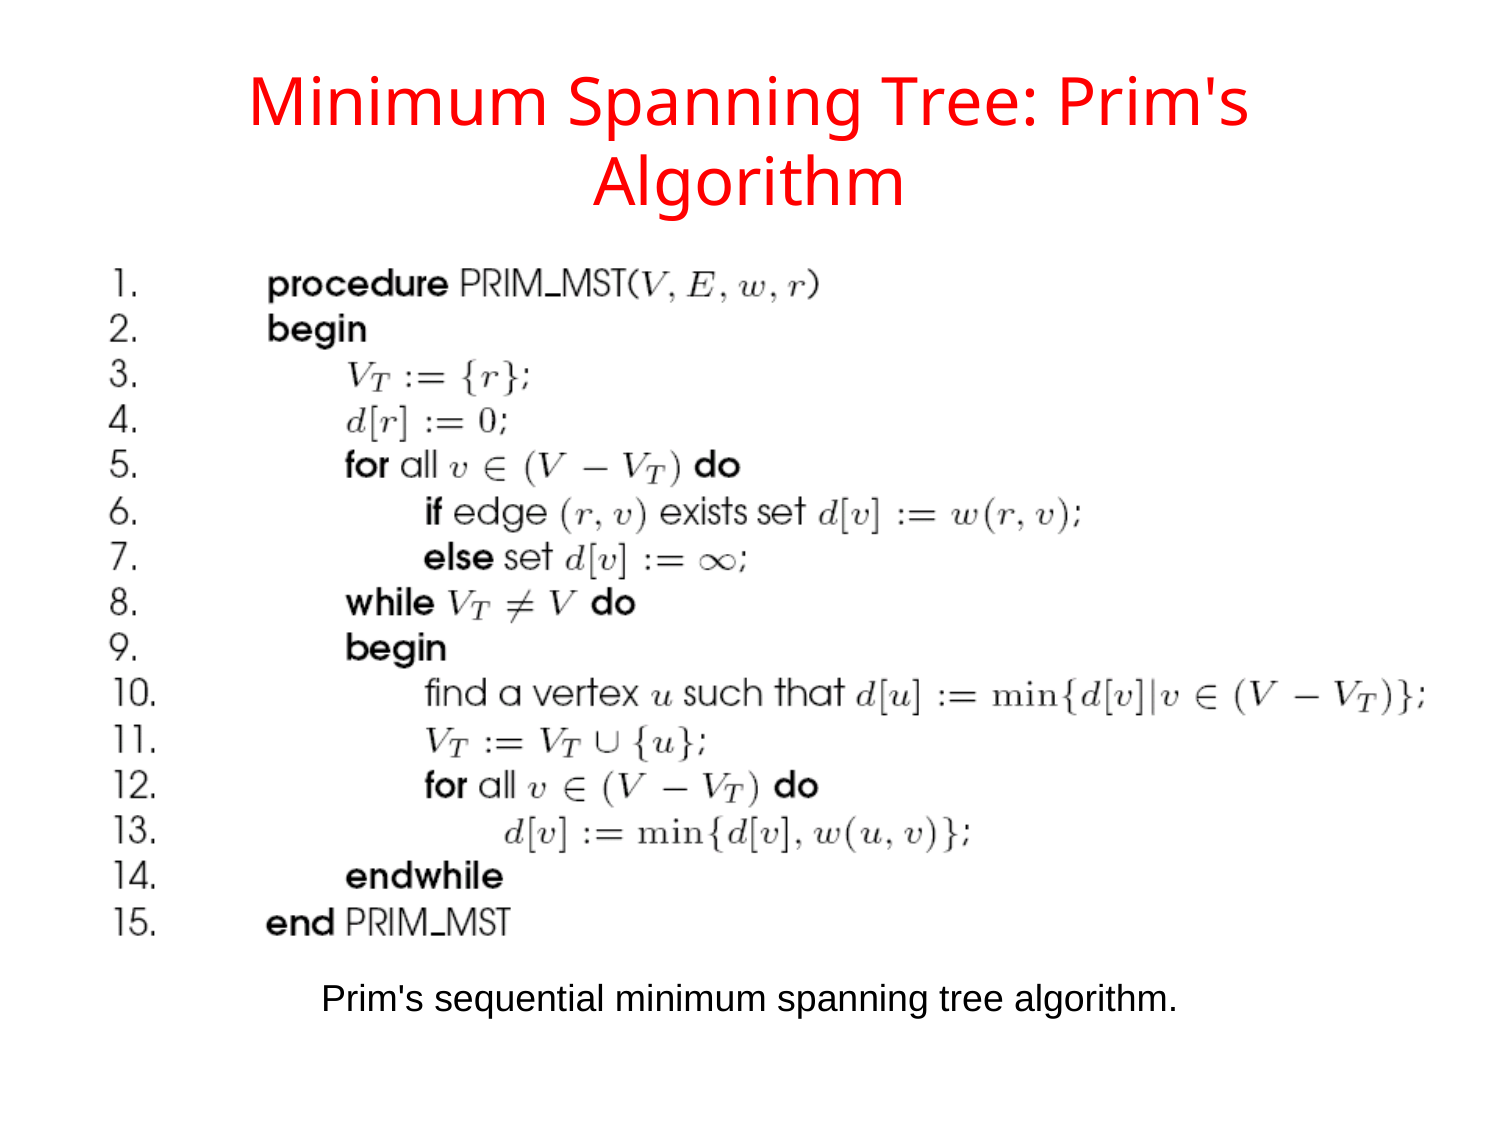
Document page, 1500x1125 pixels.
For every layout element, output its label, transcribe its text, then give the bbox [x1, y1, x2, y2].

title Minimum Spanning Tree: Prim's Algorithm [75, 45, 1426, 233]
list Prim's sequential minimum spanning tree algorithm. [75, 975, 1426, 1030]
picture [92, 242, 1438, 976]
